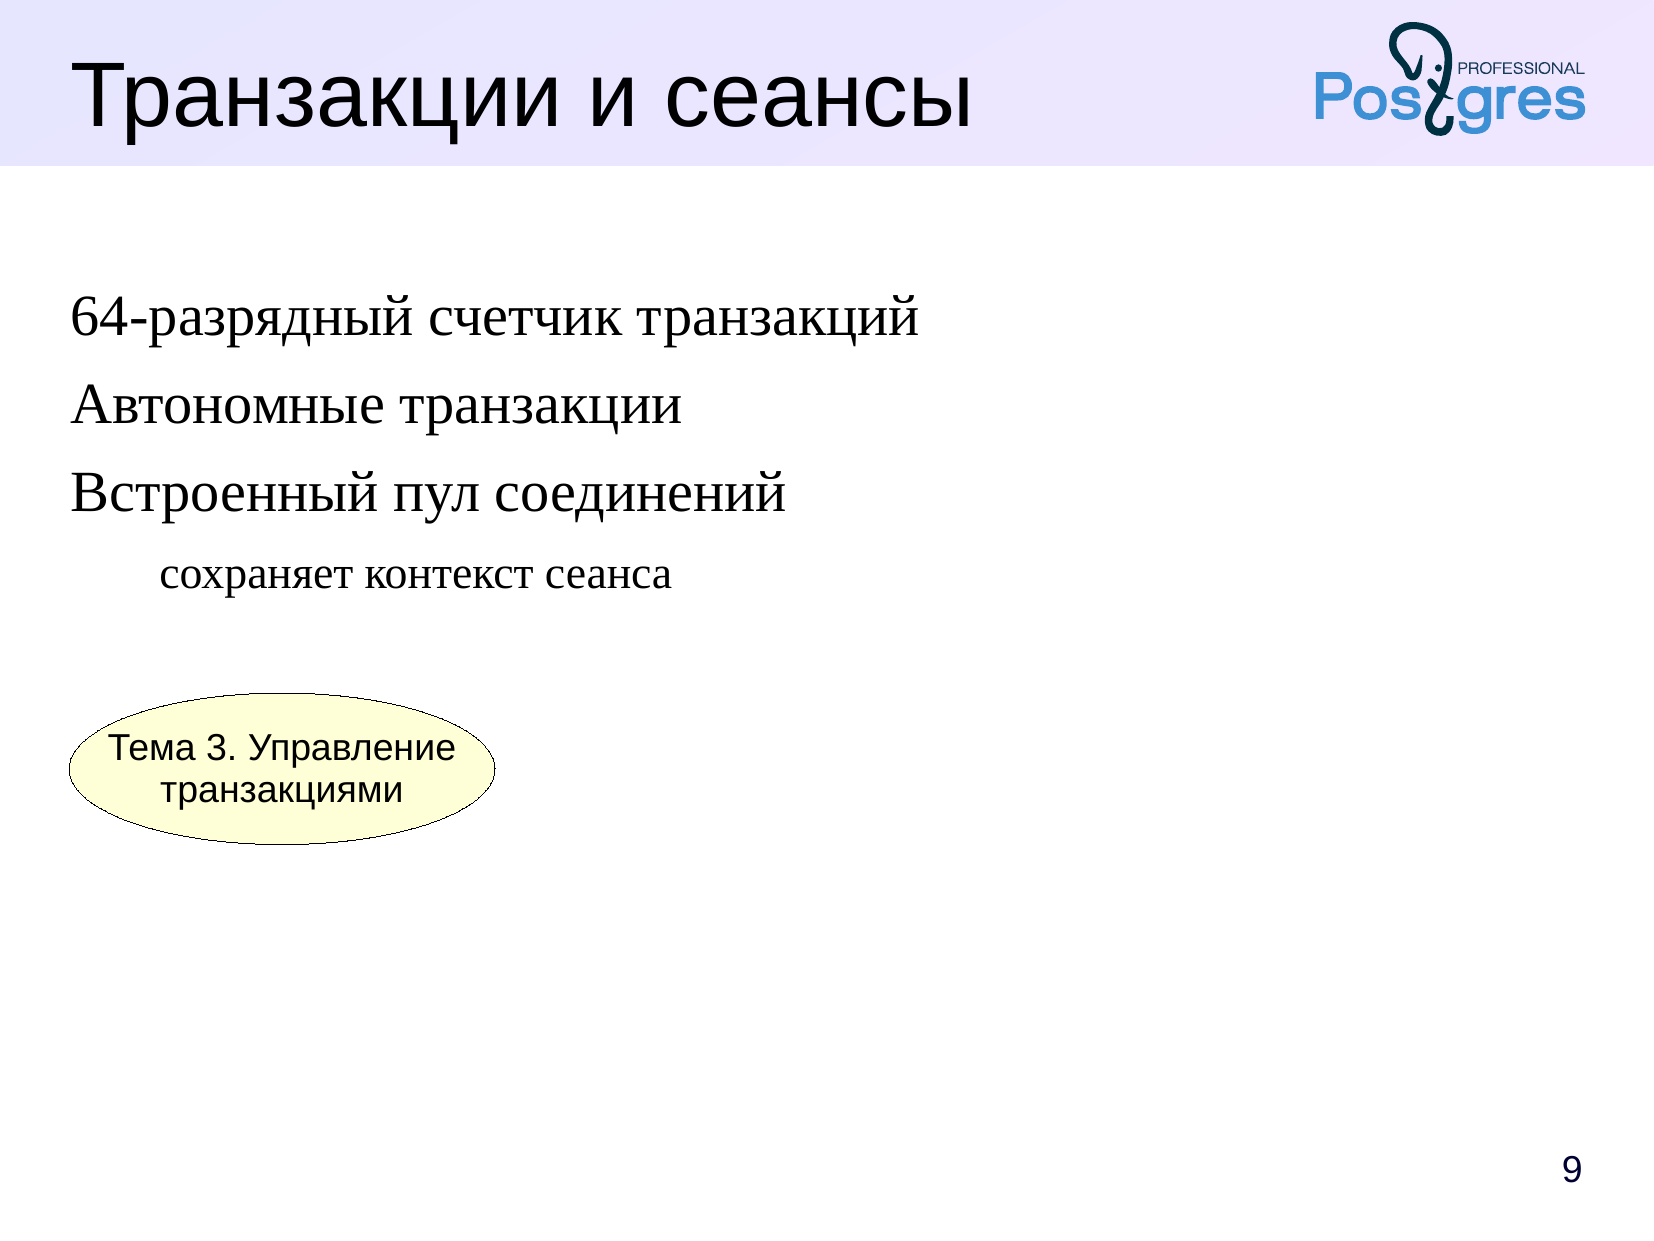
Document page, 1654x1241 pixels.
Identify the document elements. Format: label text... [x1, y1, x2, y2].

title Транзакции и сеансы [70, 43, 1241, 147]
text_box Тема 3. Управление транзакциями [69, 693, 496, 845]
list 64-разрядный счетчик транзакций Автономные транзакции Встроенный пул соединений сохраняет контекст сеанса [70, 283, 1583, 1134]
